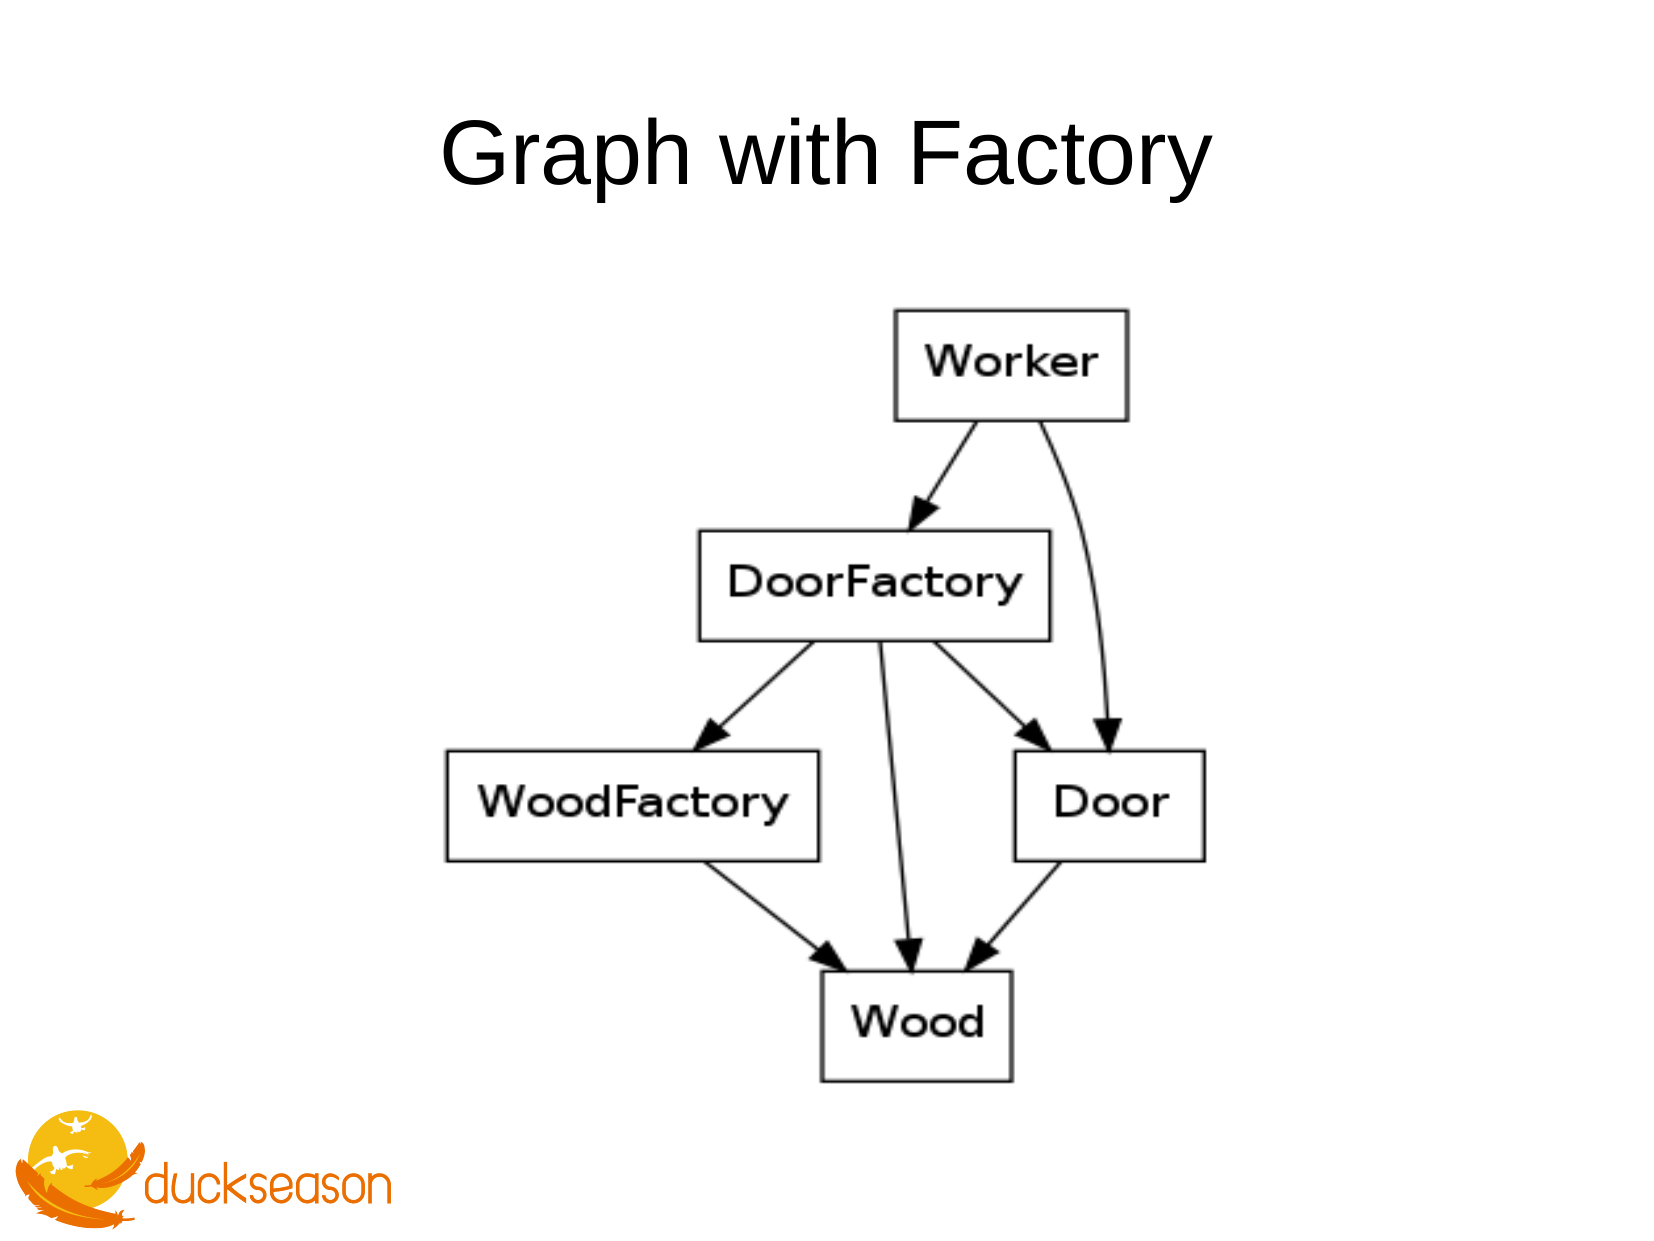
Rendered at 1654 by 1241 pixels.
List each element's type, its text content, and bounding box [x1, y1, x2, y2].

picture [15, 1110, 391, 1231]
title Graph with Factory [82, 49, 1571, 257]
picture [434, 299, 1220, 1096]
